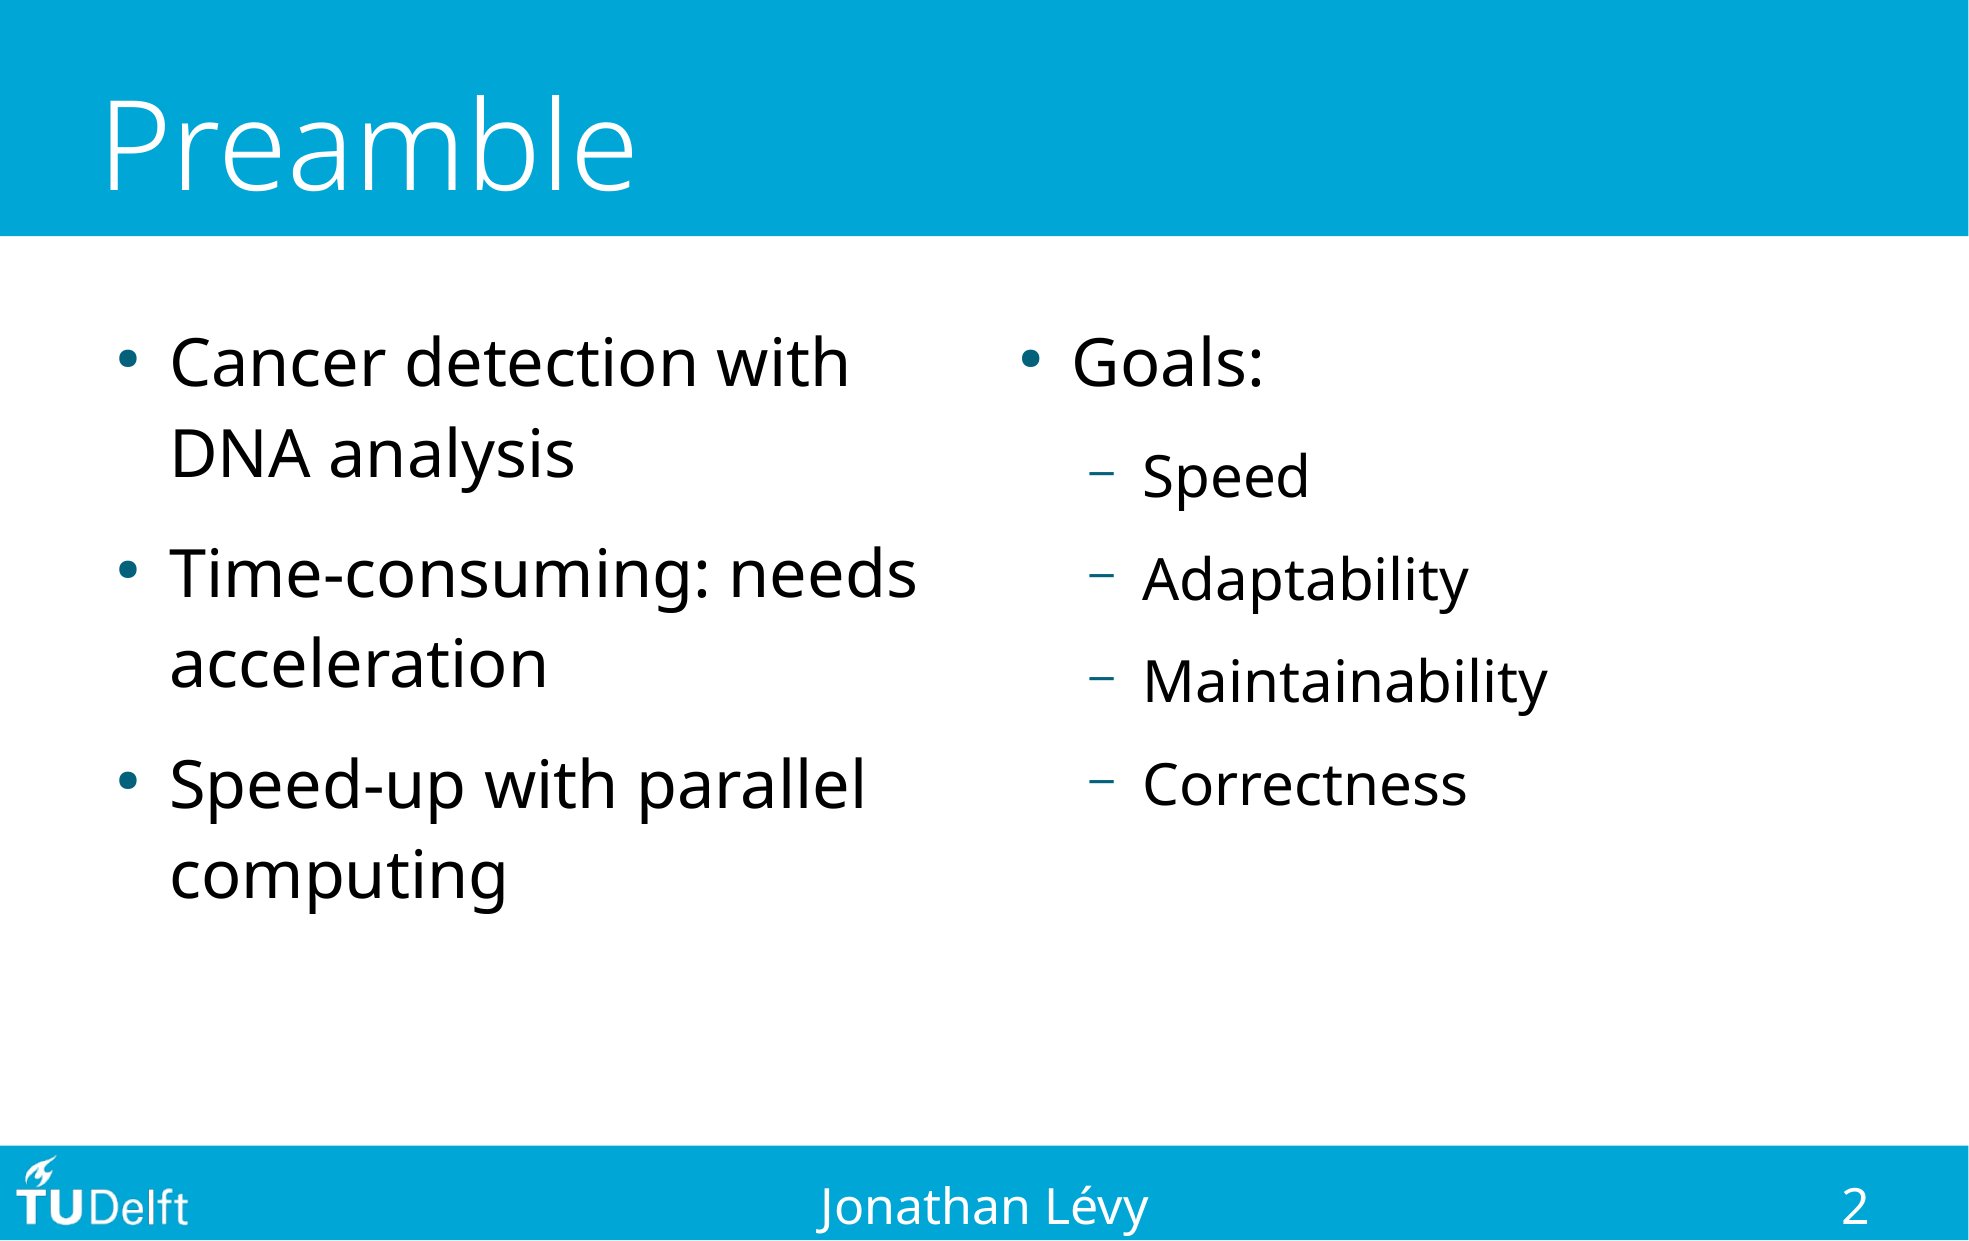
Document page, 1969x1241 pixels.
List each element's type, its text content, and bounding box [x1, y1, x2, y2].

list Cancer detection with DNA analysis Time-consuming: needs acceleration Speed-up with parallel computing [98, 315, 958, 1081]
list Goals: Speed Adaptability Maintainability Correctness [1001, 315, 1861, 1081]
title Preamble [98, 19, 1870, 227]
